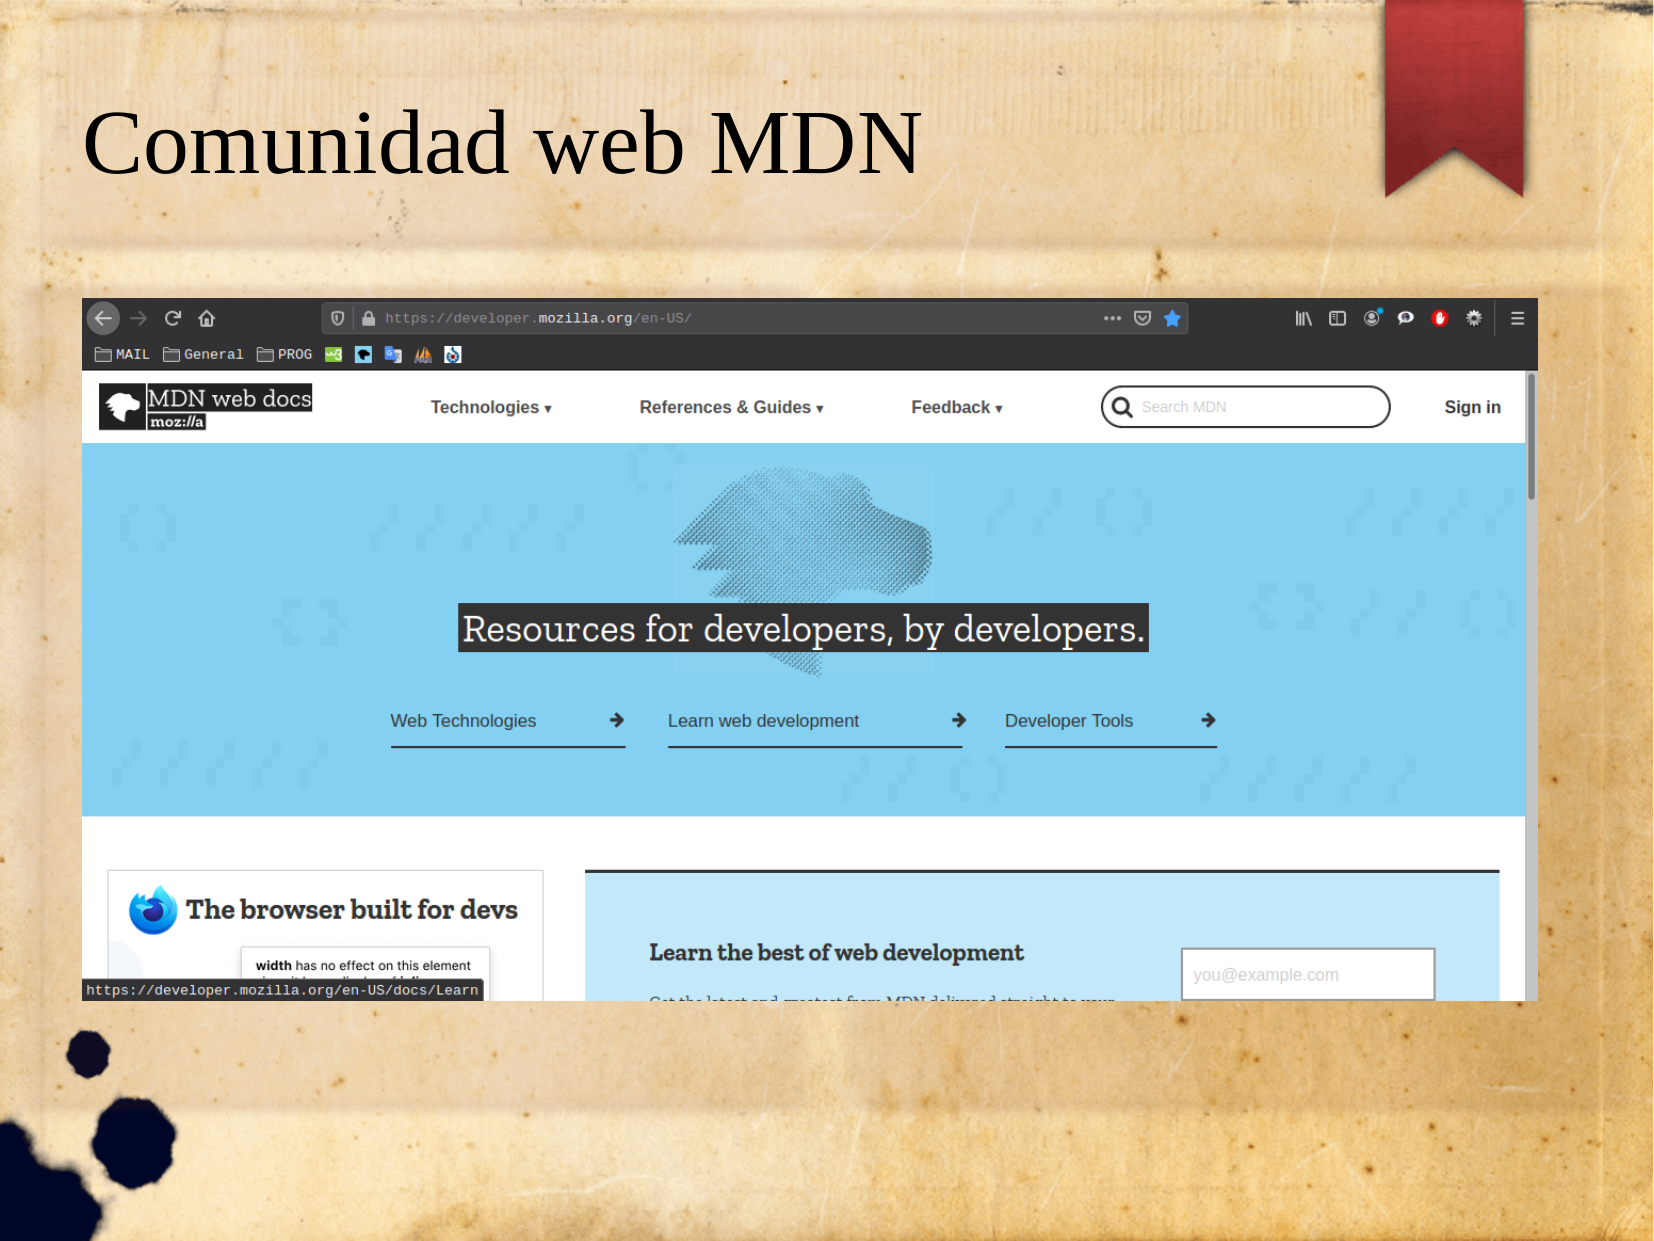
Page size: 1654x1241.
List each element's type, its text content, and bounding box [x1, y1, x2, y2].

title Comunidad web MDN [82, 49, 1347, 237]
picture [0, 0, 1654, 1241]
